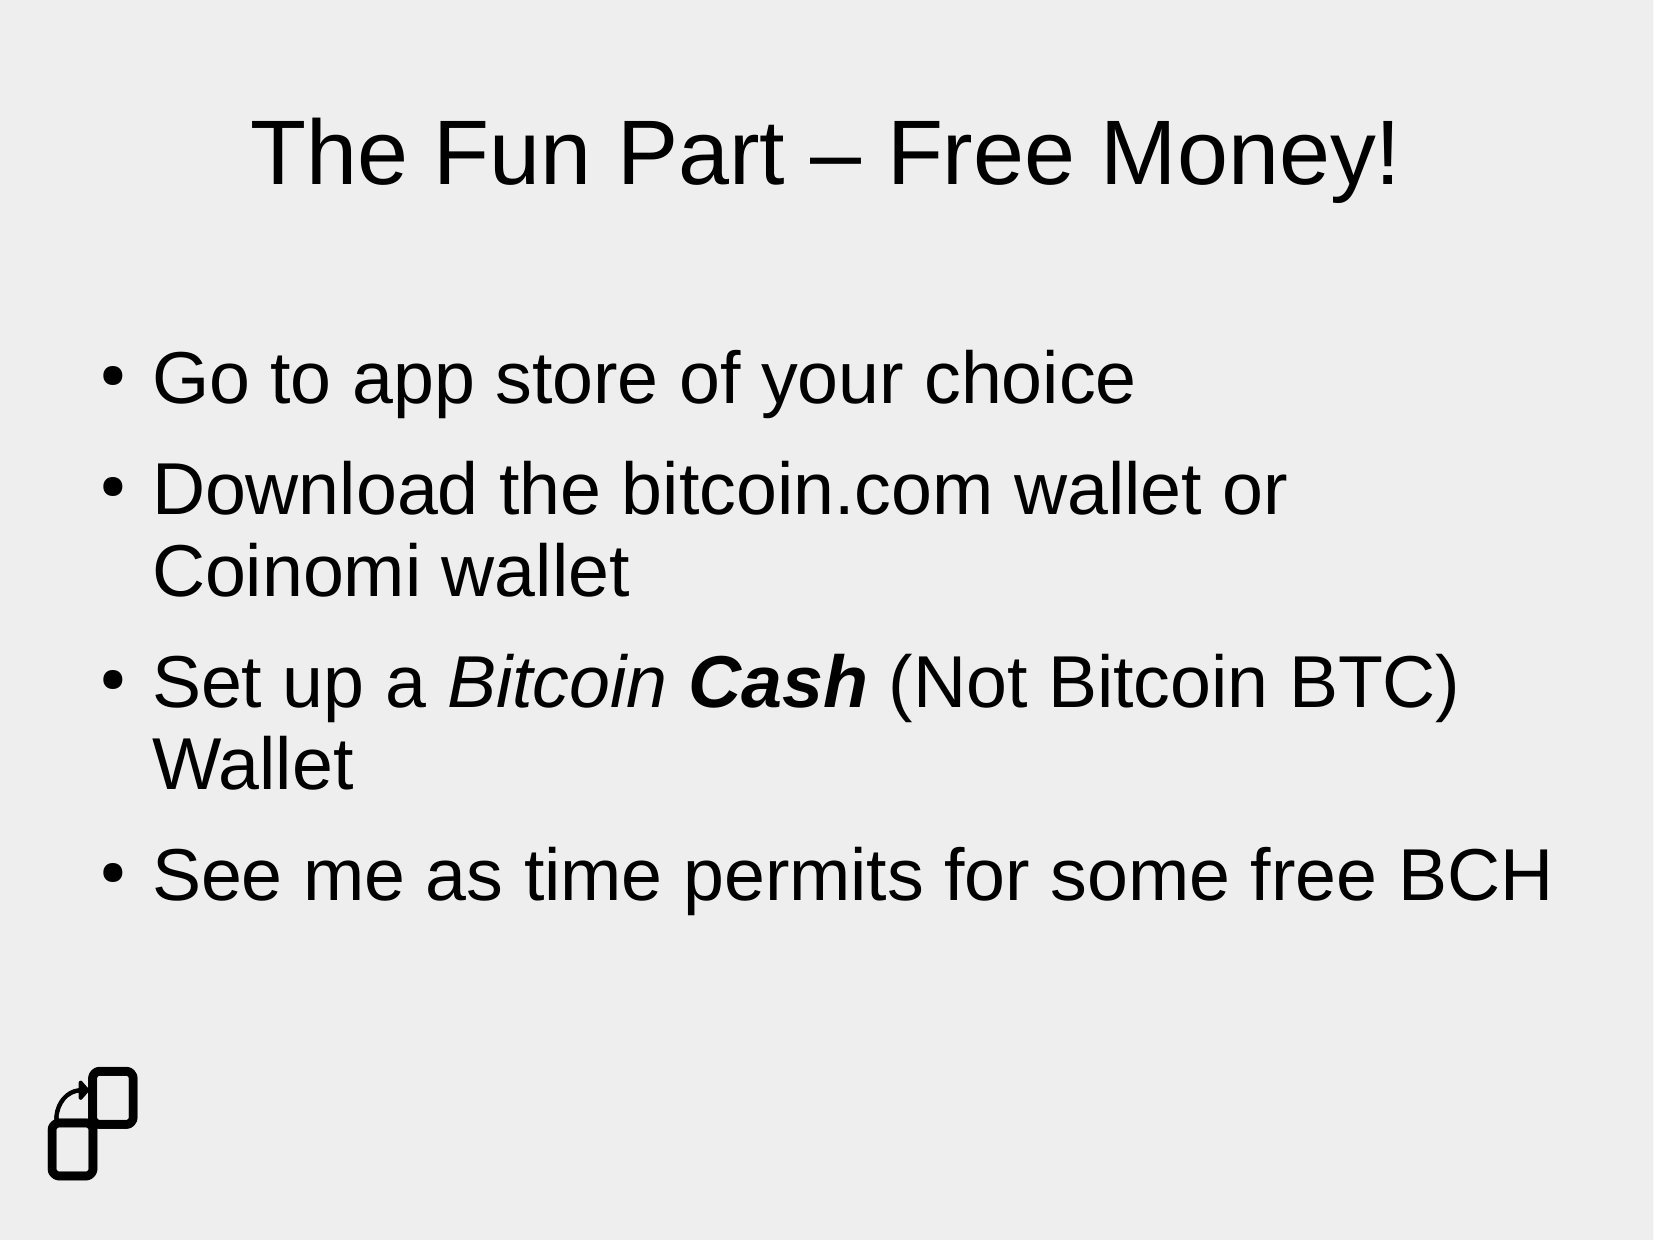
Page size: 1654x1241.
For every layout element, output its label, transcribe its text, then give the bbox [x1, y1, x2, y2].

title The Fun Part – Free Money! [82, 49, 1571, 225]
list Go to app store of your choice Download the bitcoin.com wallet or Coinomi wallet Set up a Bitcoin Cash (Not Bitcoin BTC) Wallet See me as time permits for some free BCH [82, 225, 1571, 946]
picture [30, 1062, 153, 1186]
